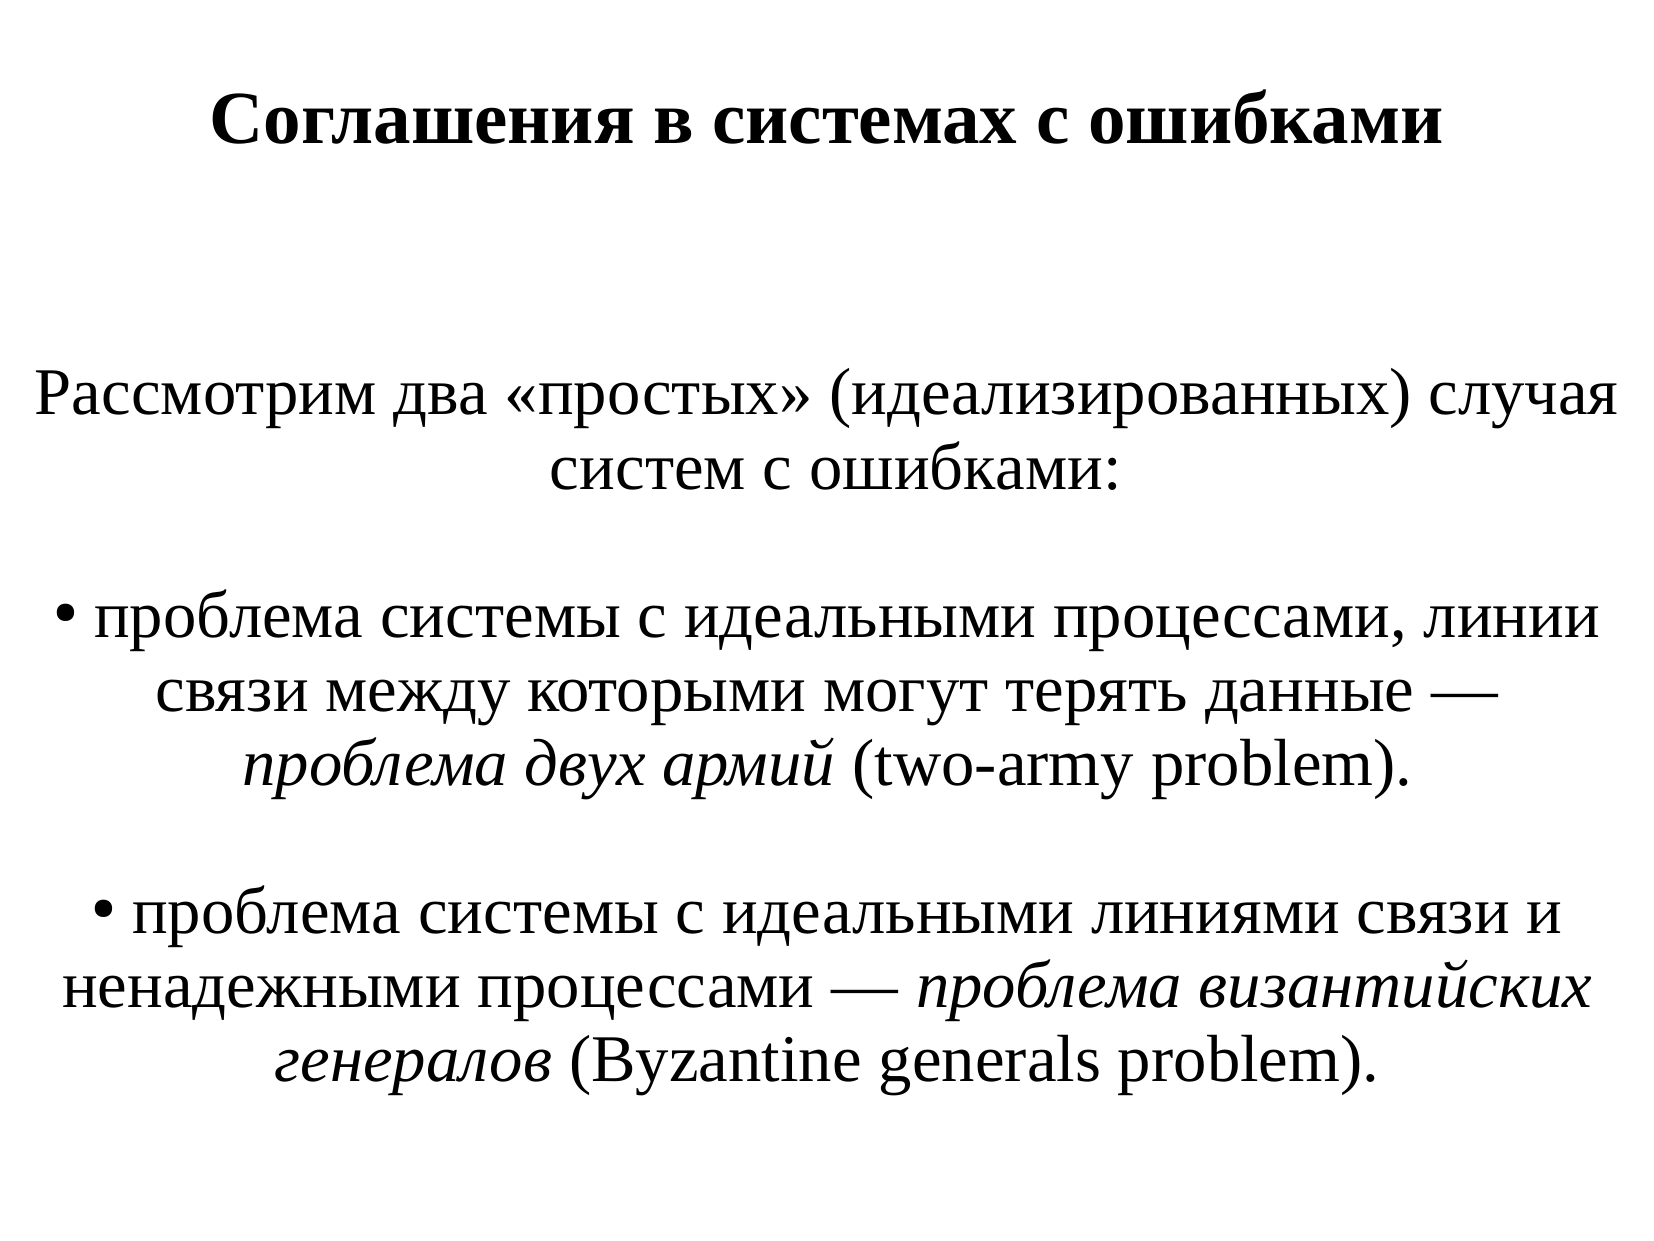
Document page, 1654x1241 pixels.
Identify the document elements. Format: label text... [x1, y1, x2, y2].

subtitle Рассмотрим два «простых» (идеализированных) случая систем с ошибками: проблема системы с идеальными процессами, линии связи между которыми могут терять данные — проблема двух армий (two-army problem). проблема системы с идеальными линиями связи и ненадежными процессами — проблема византийских генералов (Byzantine generals problem). [30, 236, 1626, 1215]
title Соглашения в системах с ошибками [30, 27, 1624, 210]
